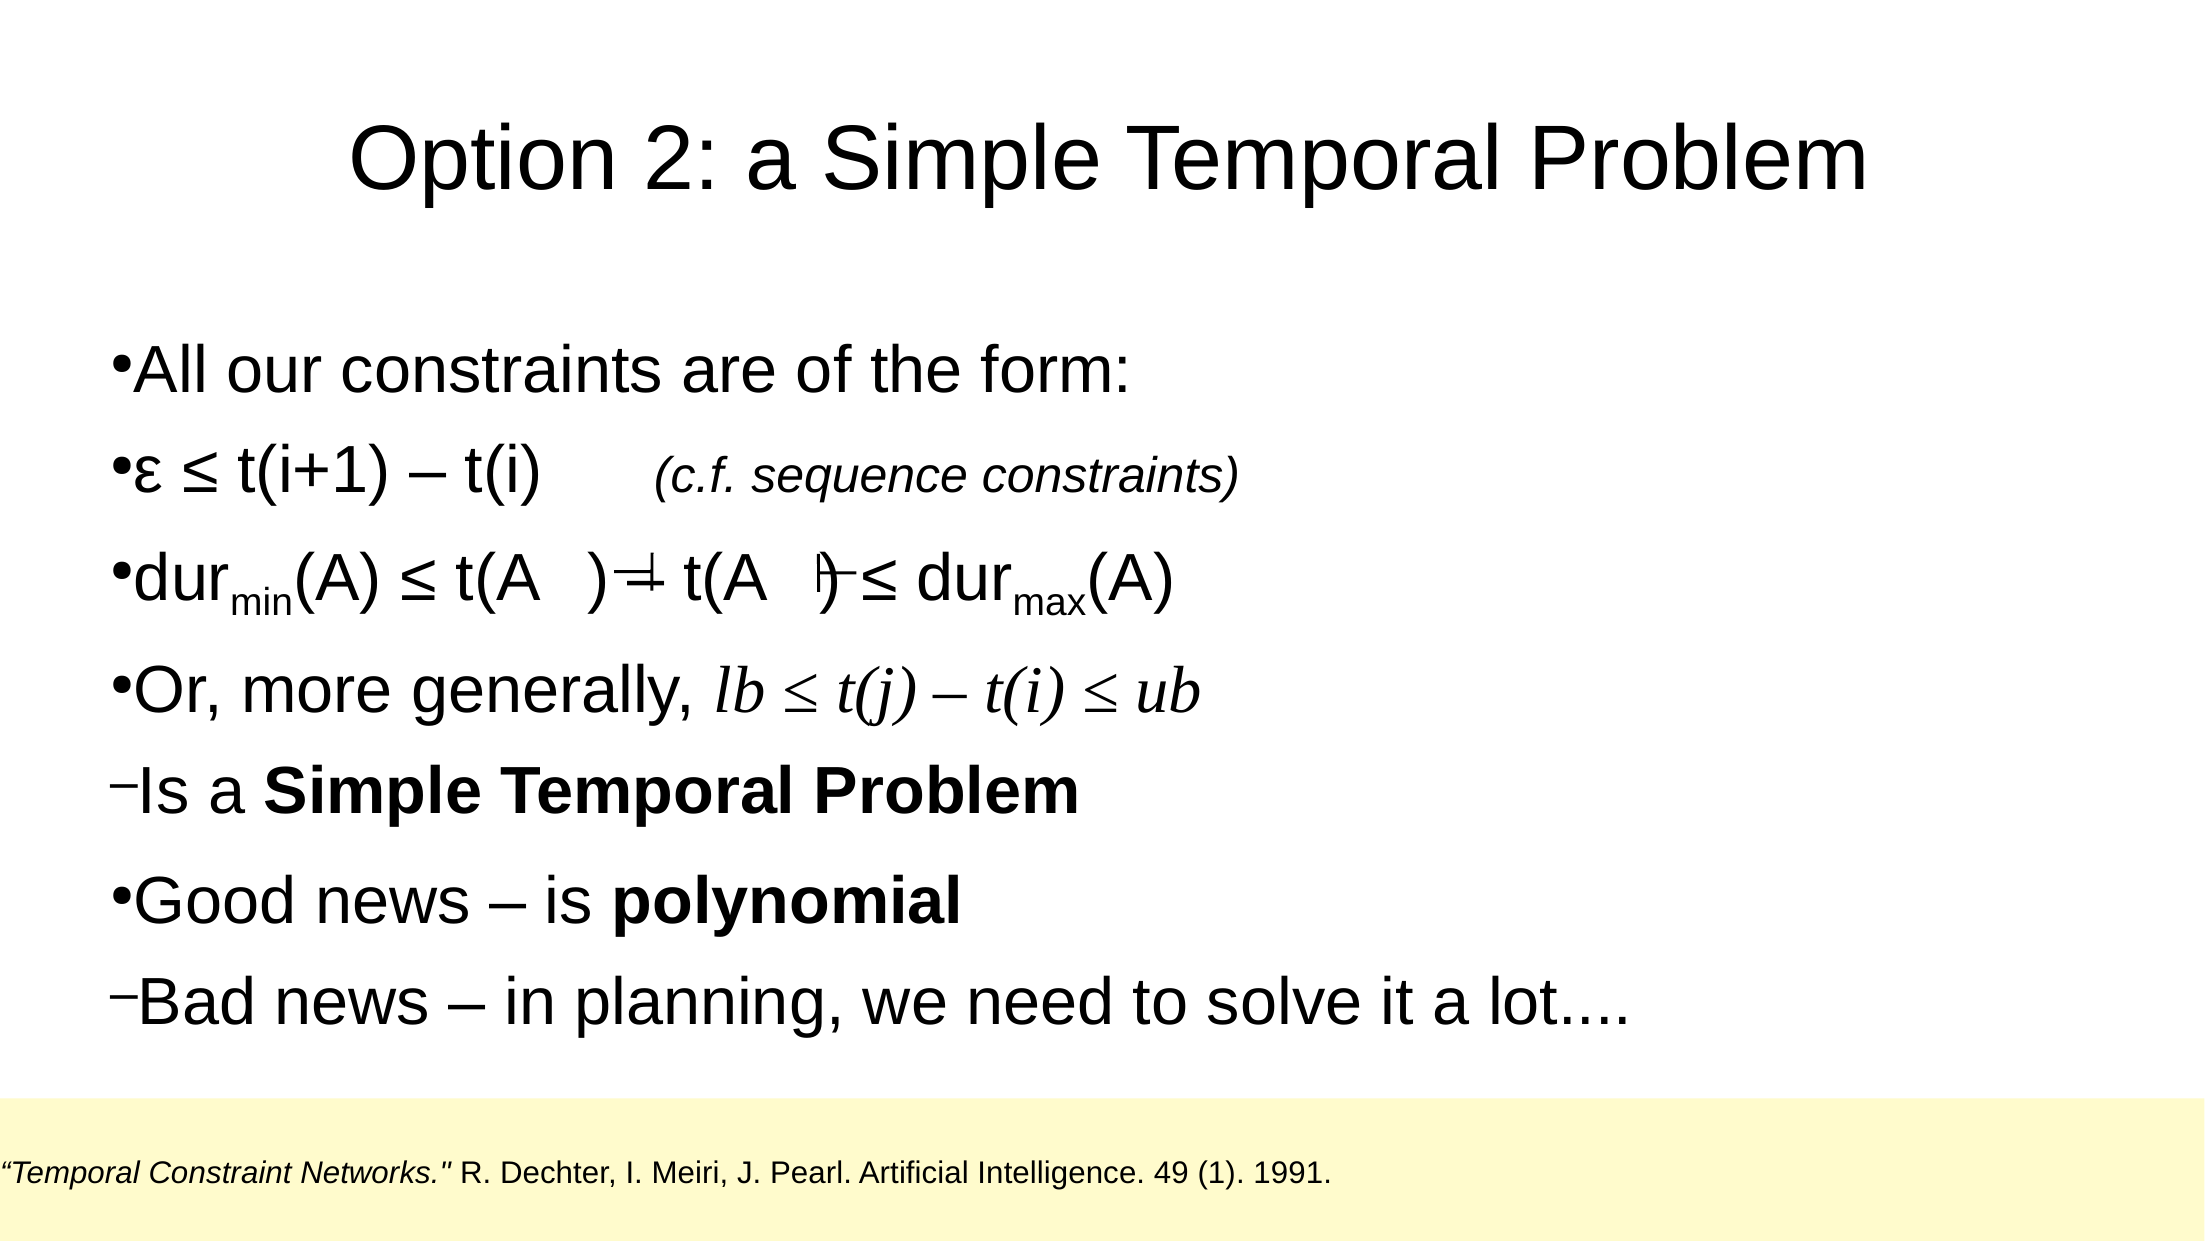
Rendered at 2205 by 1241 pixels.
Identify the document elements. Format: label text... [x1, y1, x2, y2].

title Option 2: a Simple Temporal Problem [62, 49, 2158, 257]
list All our constraints are of the form: ε ≤ t(i+1) – t(i) (c.f. sequence constraints) durmin(A) ≤ t(A ) – t(A ) ≤ durmax(A) Or, more generally, lb ≤ t(j) – t(i) ≤ ub Is a Simple Temporal Problem Good news – is polynomial Bad news – in planning, we need to solve it a lot.... [110, 325, 2095, 1098]
text_box “Temporal Constraint Networks." R. Dechter, I. Meiri, J. Pearl. Artificial Intelligence. 49 (1). 1991. [0, 1098, 2205, 1241]
